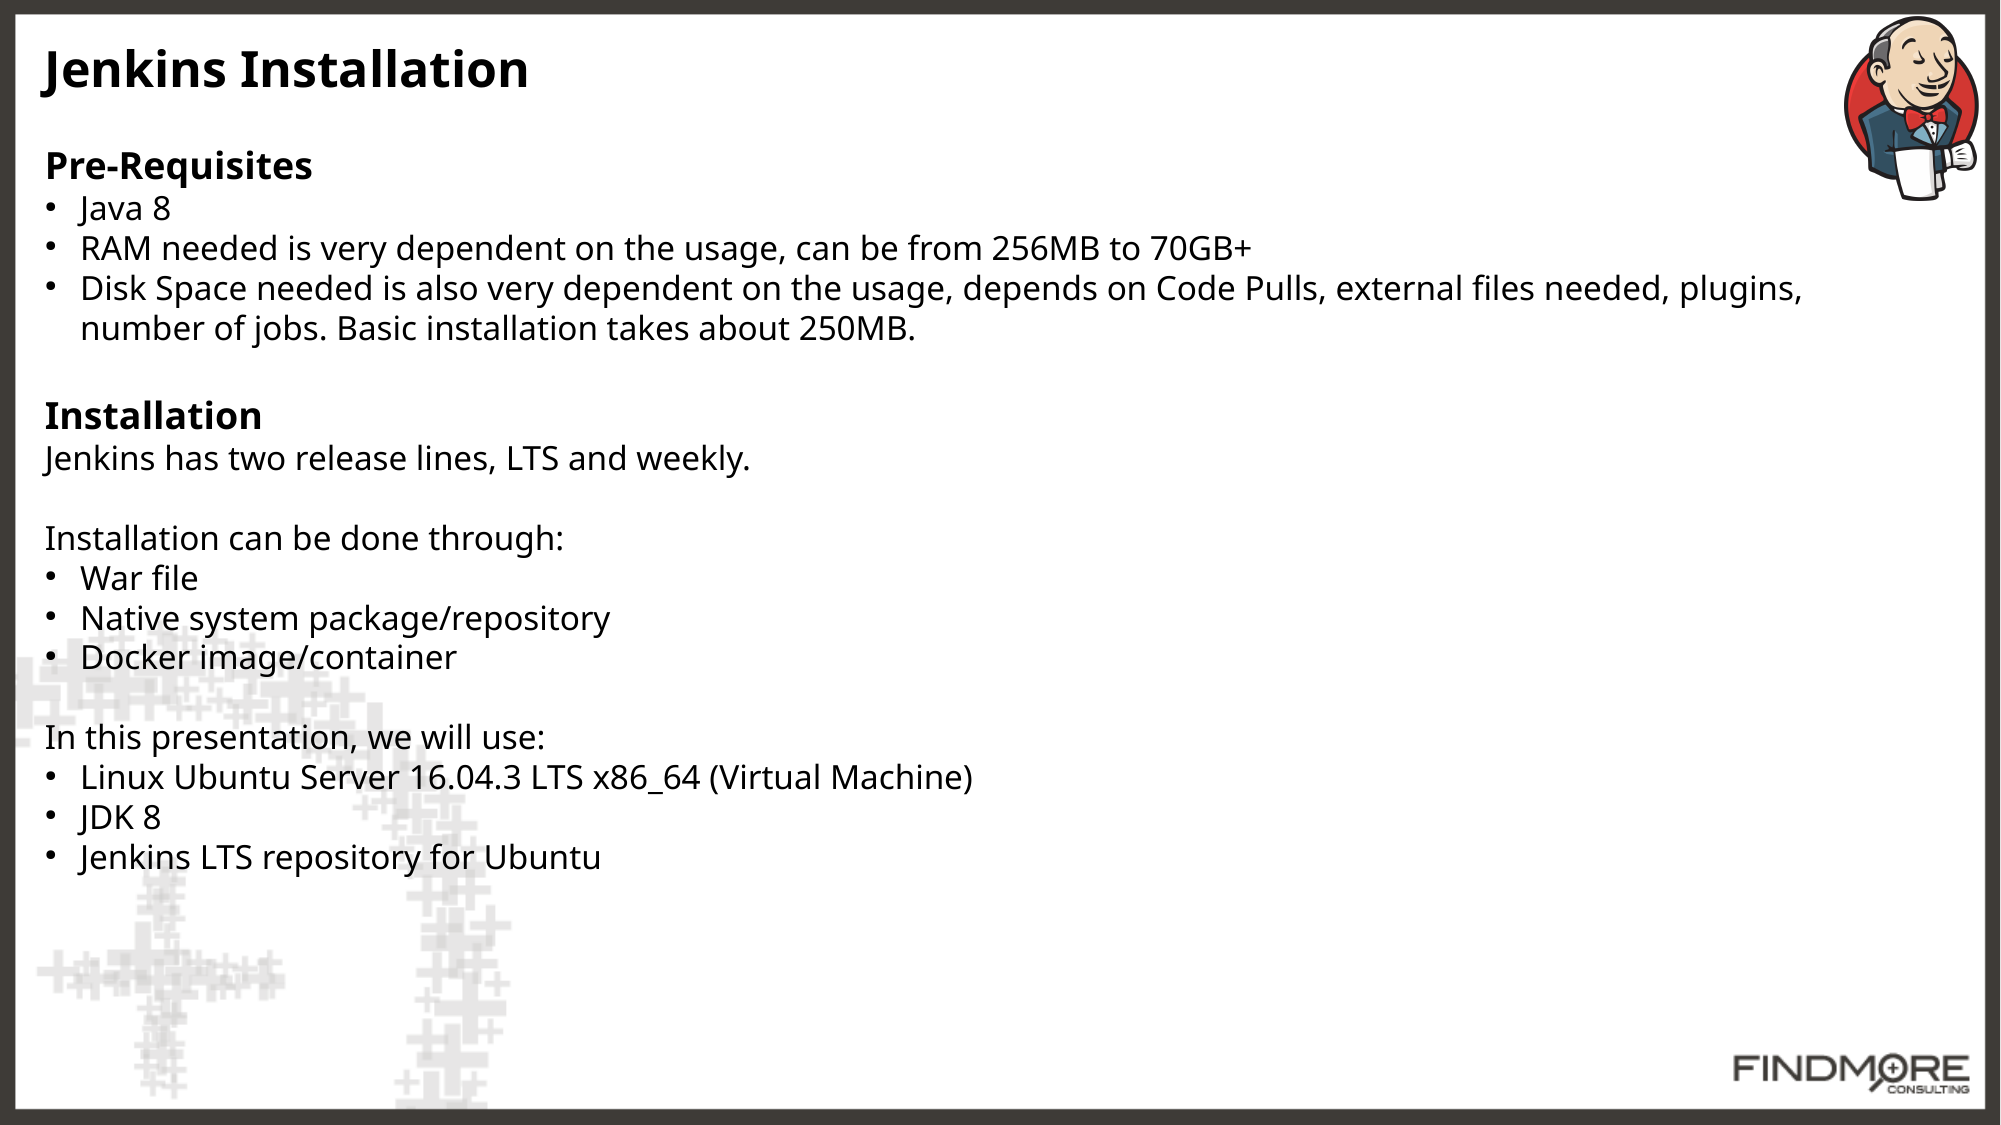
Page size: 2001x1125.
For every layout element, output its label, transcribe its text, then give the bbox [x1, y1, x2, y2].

text_box Jenkins Installation Pre-Requisites Java 8 RAM needed is very dependent on the usage, can be from 256MB to 70GB+ Disk Space needed is also very dependent on the usage, depends on Code Pulls, external files needed, plugins, number of jobs. Basic installation takes about 250MB. Installation Jenkins has two release lines, LTS and weekly. Installation can be done through: War file Native system package/repository Docker image/container In this presentation, we will use: Linux Ubuntu Server 16.04.3 LTS x86_64 (Virtual Machine) JDK 8 Jenkins LTS repository for Ubuntu [29, 29, 1950, 1035]
picture [0, 0, 2001, 1125]
